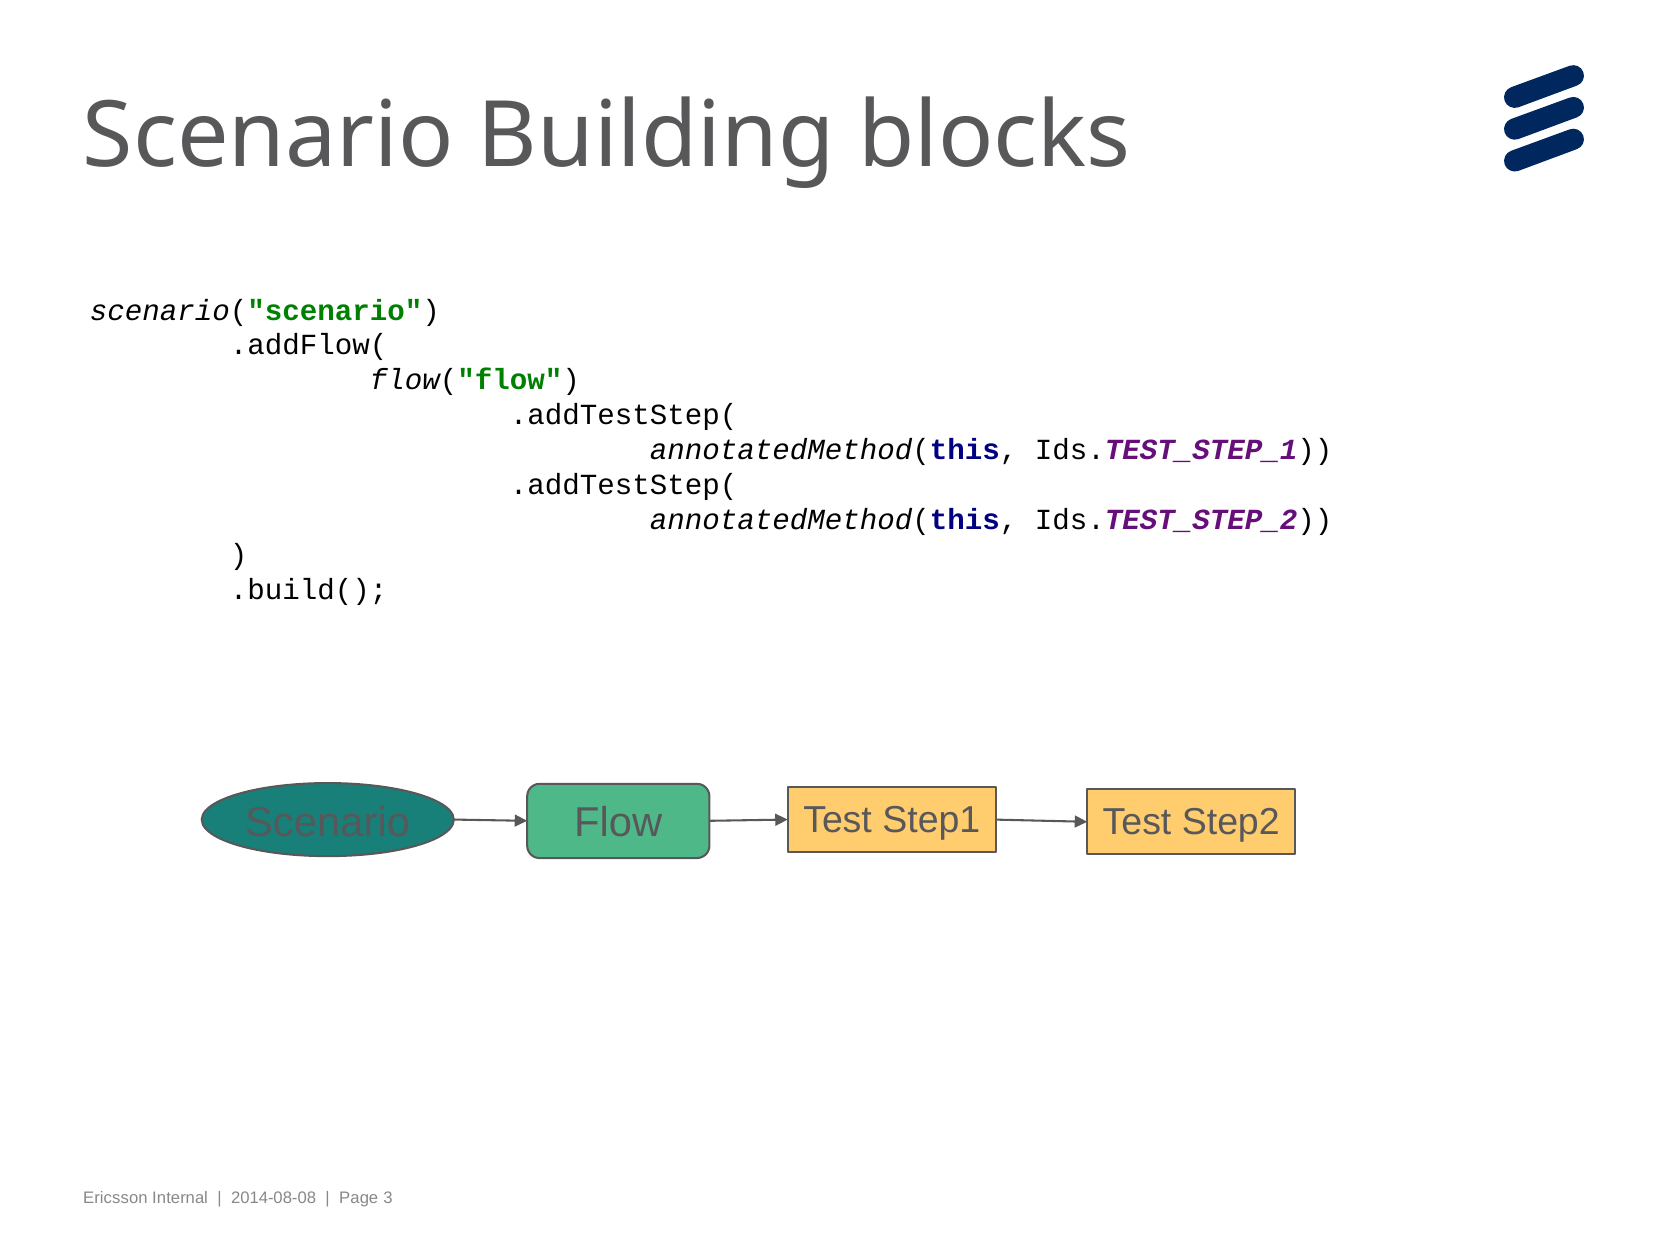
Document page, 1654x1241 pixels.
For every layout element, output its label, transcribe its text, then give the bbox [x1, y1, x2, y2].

text_box Scenario [201, 783, 454, 857]
text_box Test Step2 [1087, 789, 1296, 855]
title Scenario Building blocks [71, 43, 1427, 240]
text_box Test Step1 [787, 787, 996, 853]
text_box Flow [527, 783, 710, 859]
text_box scenario("scenario") .addFlow( flow("flow") .addTestStep( annotatedMethod(this, Ids.TEST_STEP_1)) .addTestStep( annotatedMethod(this, Ids.TEST_STEP_2)) ) .build(); [74, 283, 1501, 703]
